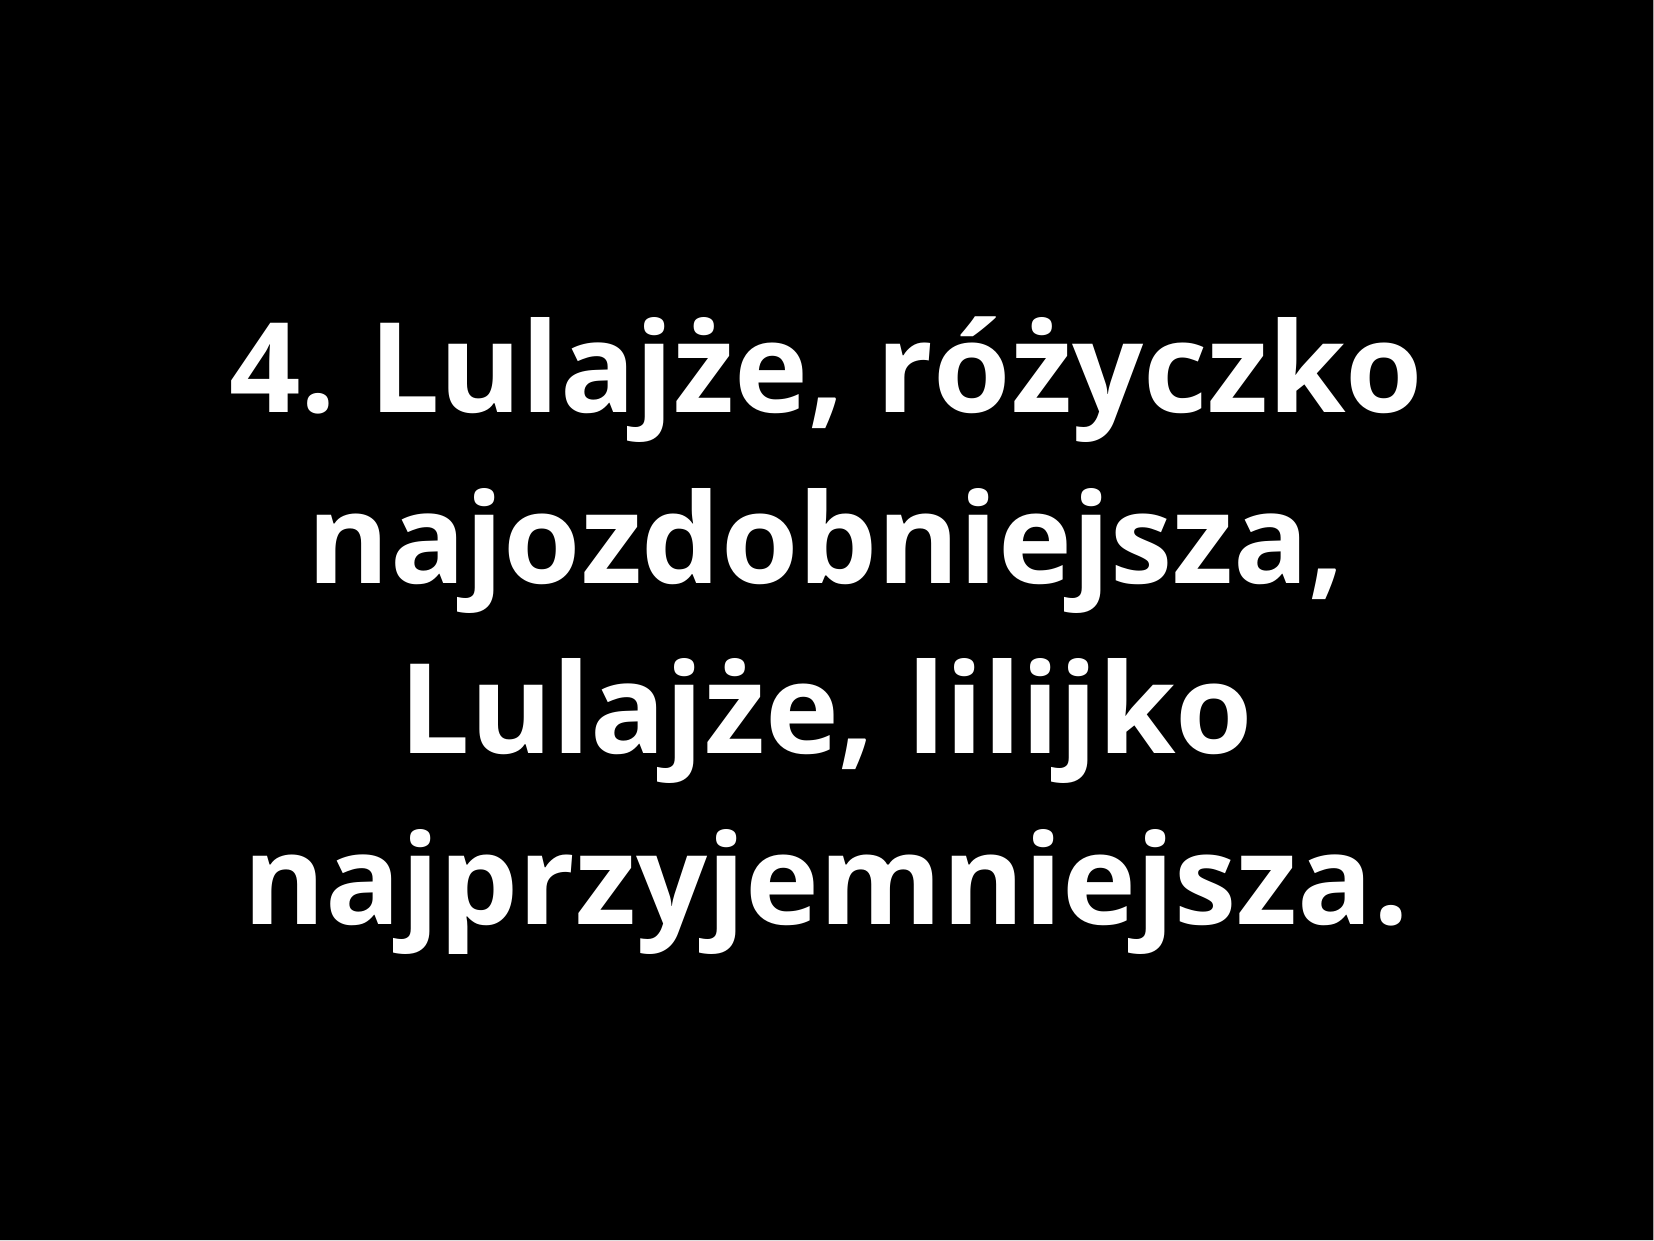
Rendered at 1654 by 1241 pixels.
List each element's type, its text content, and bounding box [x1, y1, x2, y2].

title 4. Lulajże, różyczko najozdobniejsza, Lulajże, lilijko najprzyjemniejsza. [0, 0, 1654, 1241]
